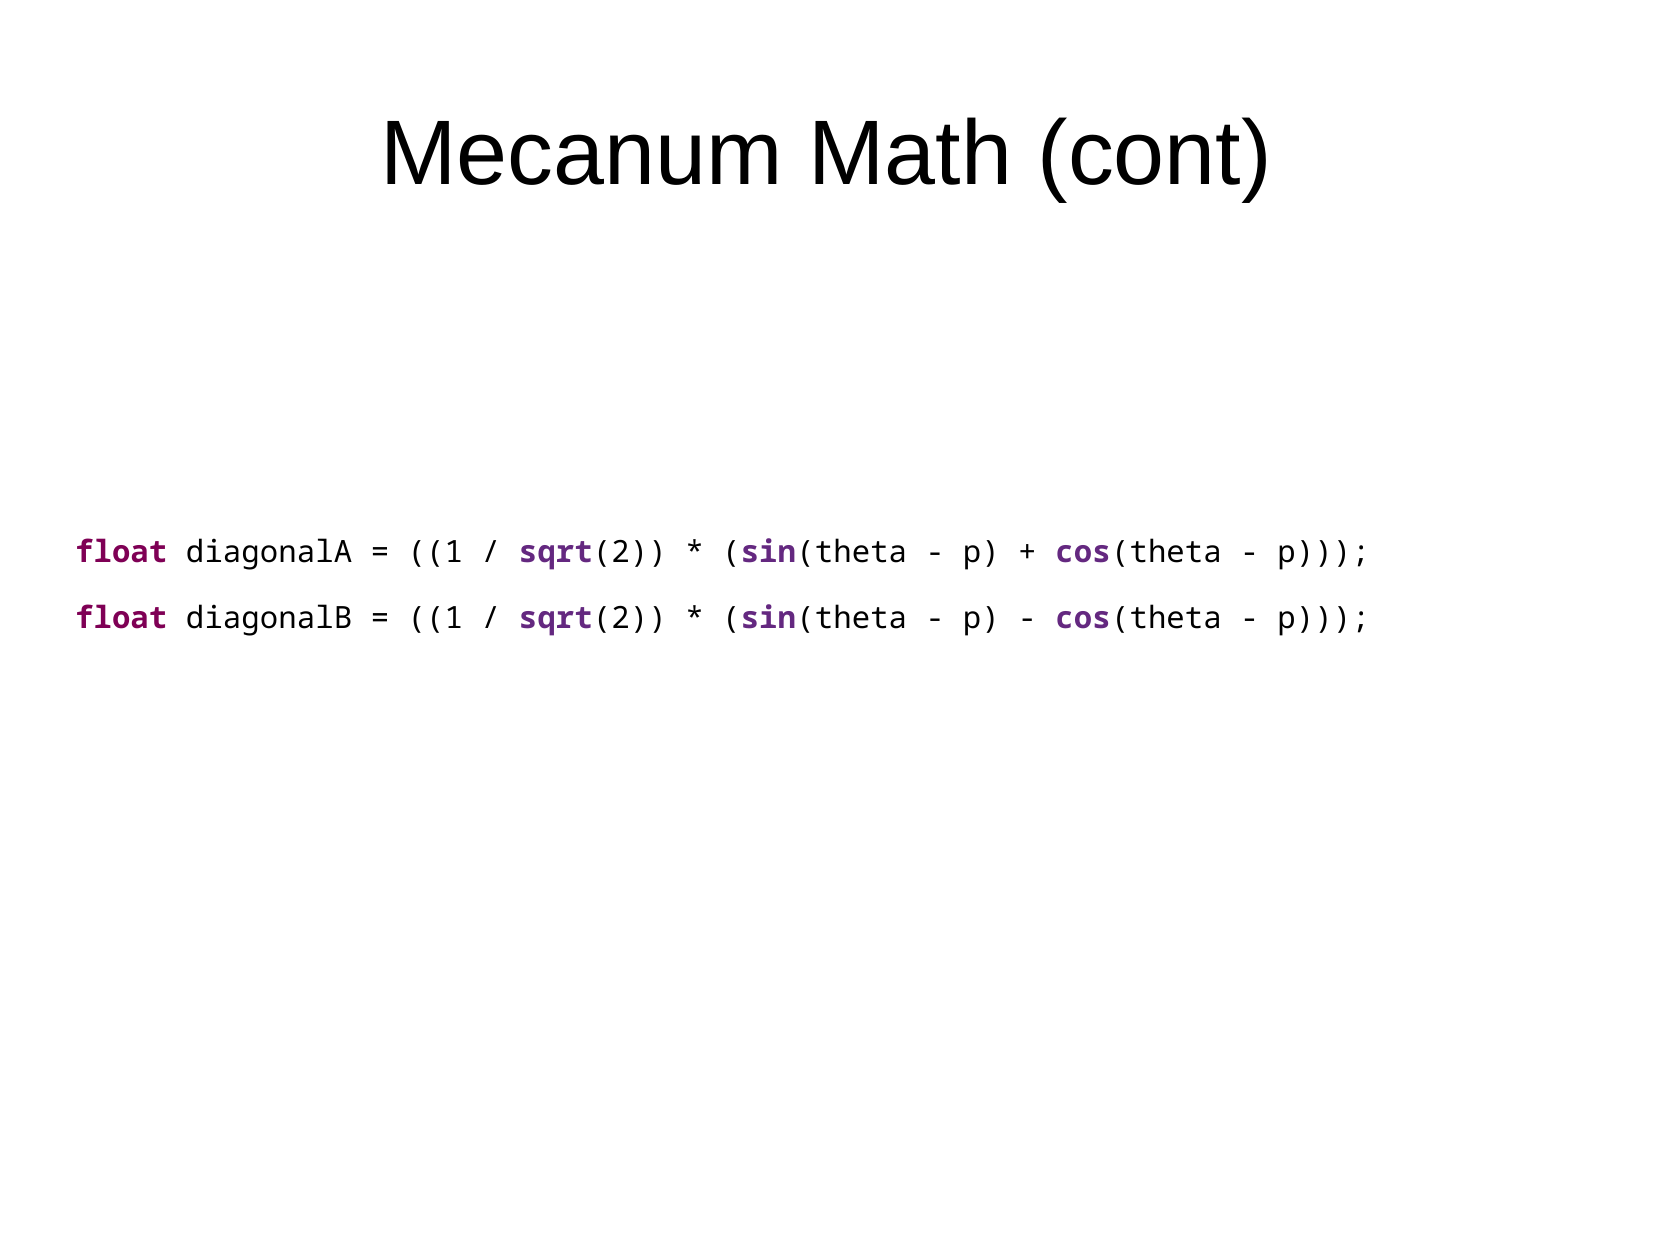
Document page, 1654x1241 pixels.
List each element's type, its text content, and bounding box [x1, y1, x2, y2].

title Mecanum Math (cont) [82, 49, 1571, 257]
list float diagonalA = ((1 / sqrt(2)) * (sin(theta - p) + cos(theta - p))); float diagonalB = ((1 / sqrt(2)) * (sin(theta - p) - cos(theta - p))); [74, 530, 1531, 691]
